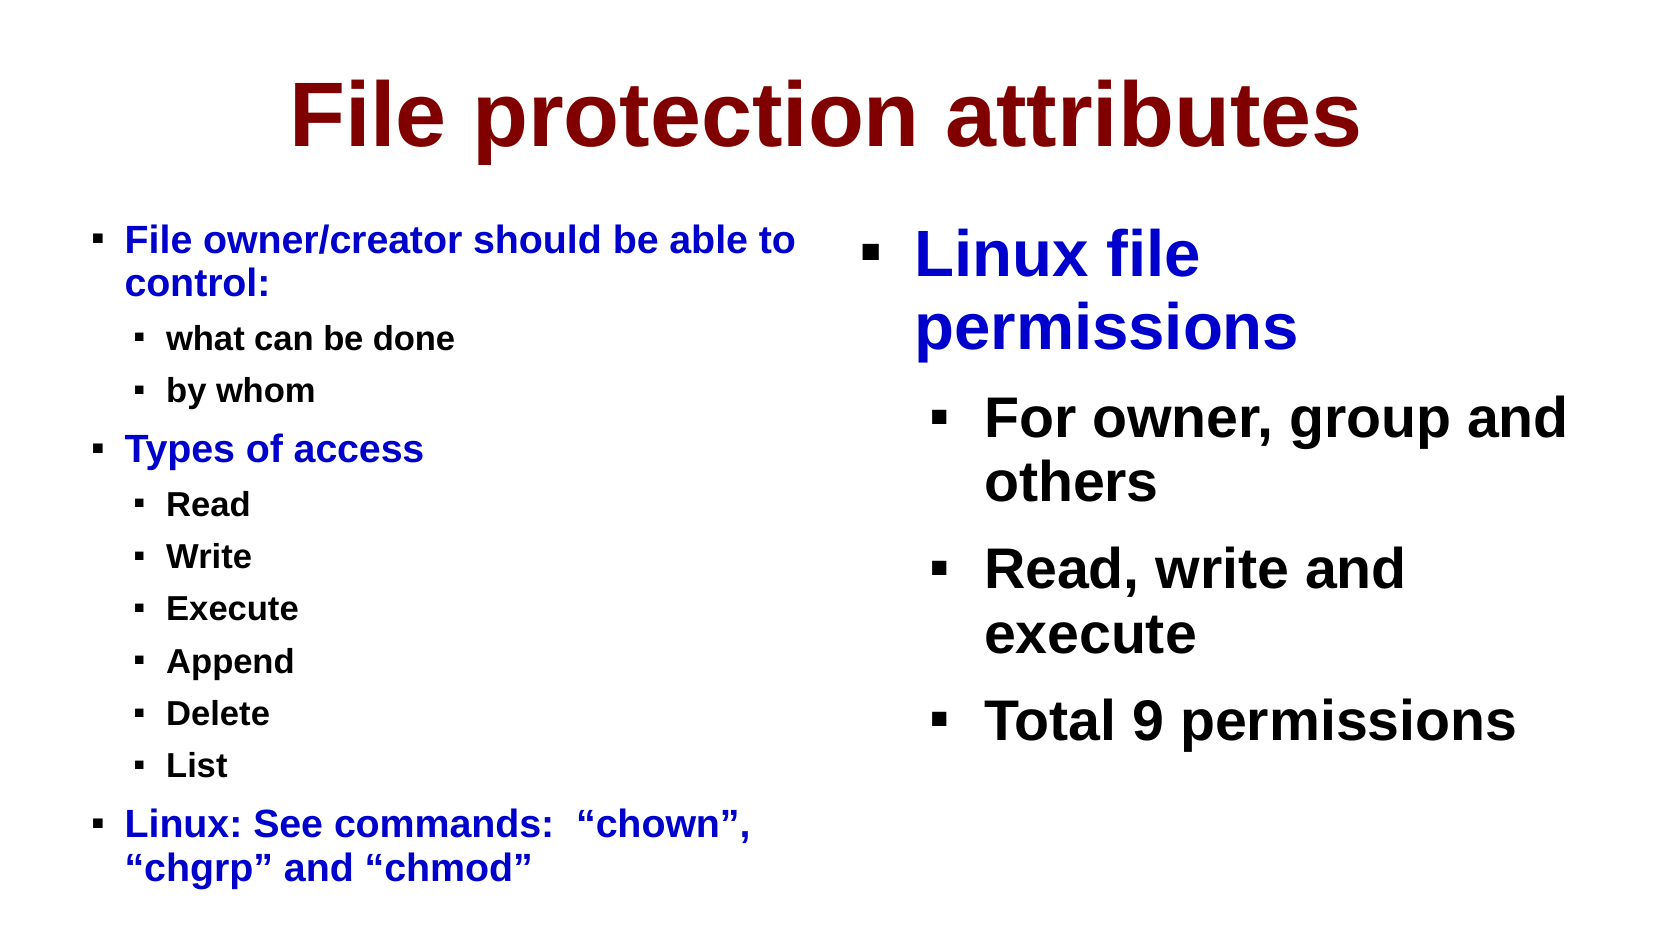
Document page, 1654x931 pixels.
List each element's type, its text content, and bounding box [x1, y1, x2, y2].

list Linux file permissions For owner, group and others Read, write and execute Total 9 permissions [845, 217, 1572, 757]
list File owner/creator should be able to control: what can be done by whom Types of access Read Write Execute Append Delete List Linux: See commands: “chown”, “chgrp” and “chmod” [82, 217, 851, 898]
title File protection attributes [82, 37, 1571, 193]
